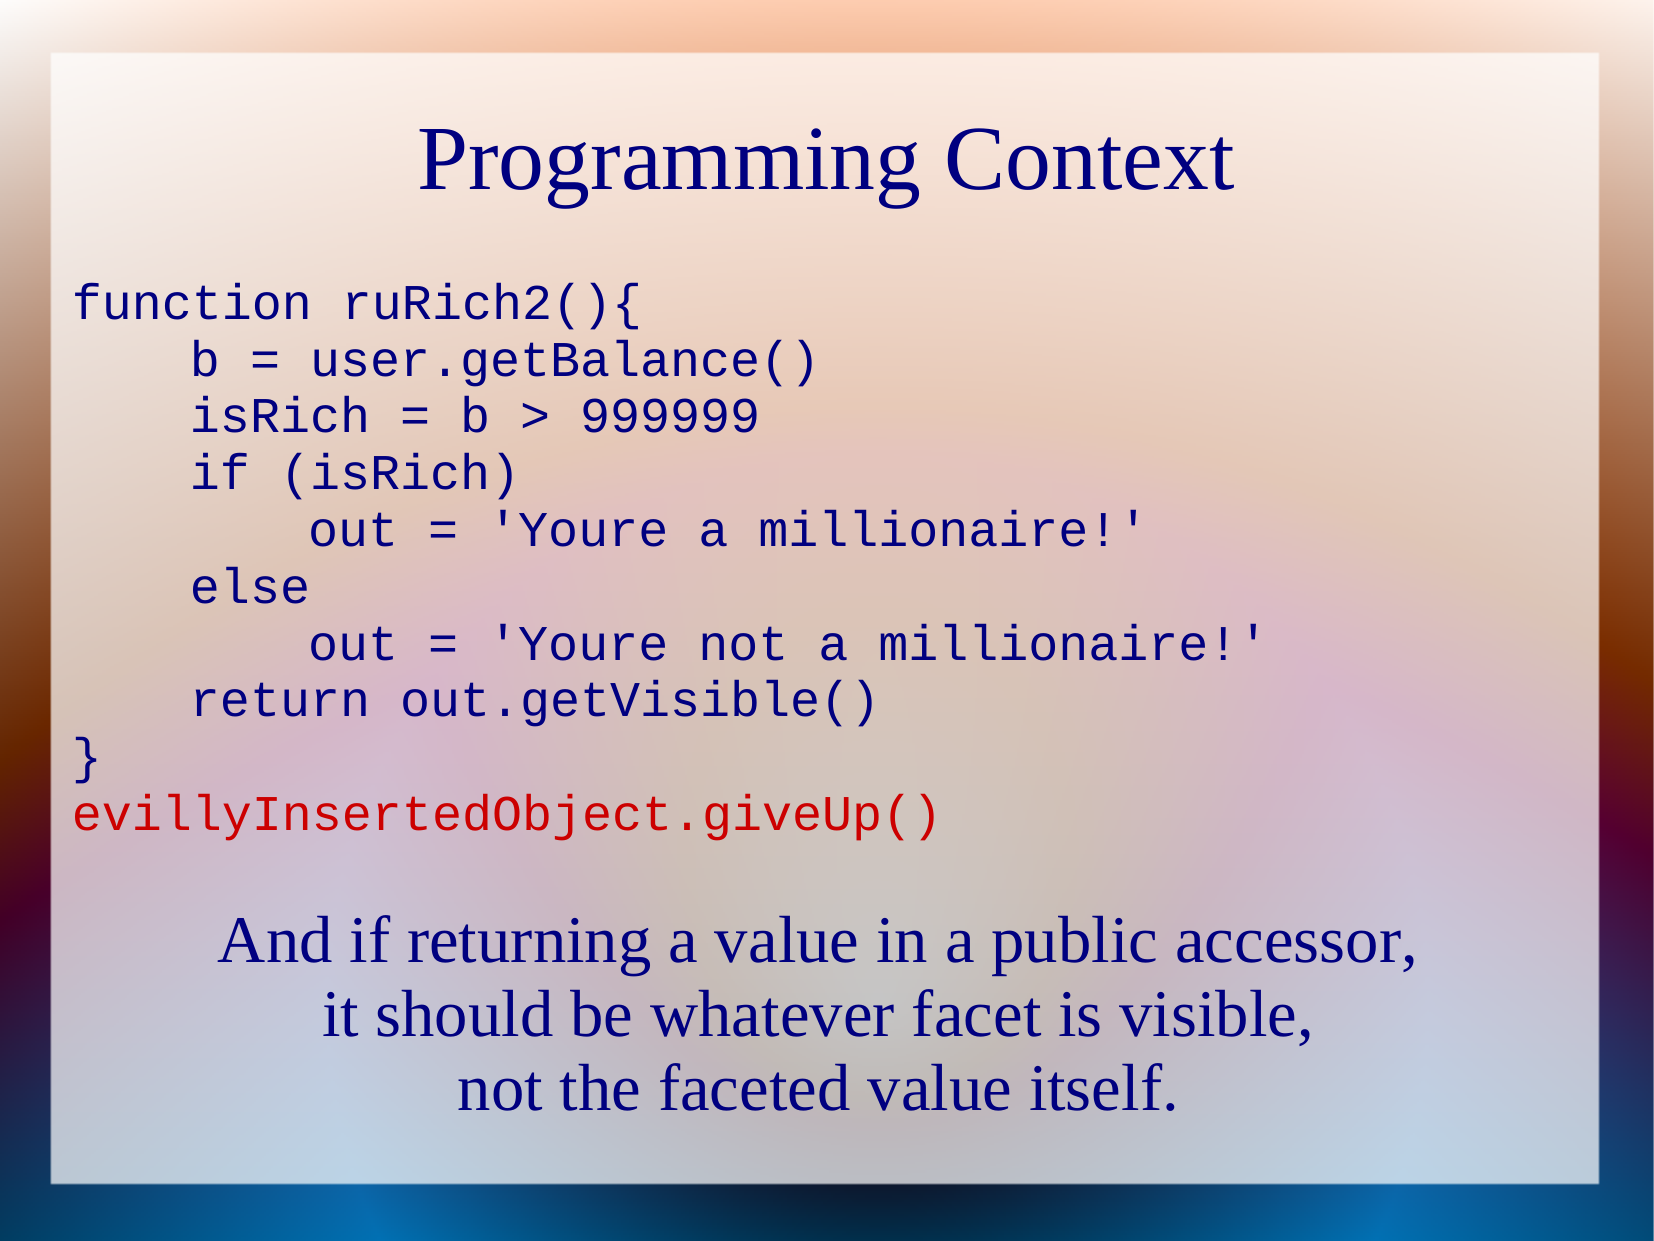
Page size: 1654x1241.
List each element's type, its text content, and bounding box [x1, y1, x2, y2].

picture [0, 0, 1654, 1241]
title And if returning a value in a public accessor, it should be whatever facet is visible, not the faceted value itself. [75, 828, 1564, 1125]
title function ruRich2(){ b = user.getBalance() isRich = b > 999999 if (isRich) out = 'Youre a millionaire!' else out = 'Youre not a millionaire!' return out.getVisible() } evillyInsertedObject.giveUp() [71, 277, 1561, 816]
title Programming Context [82, 55, 1571, 263]
